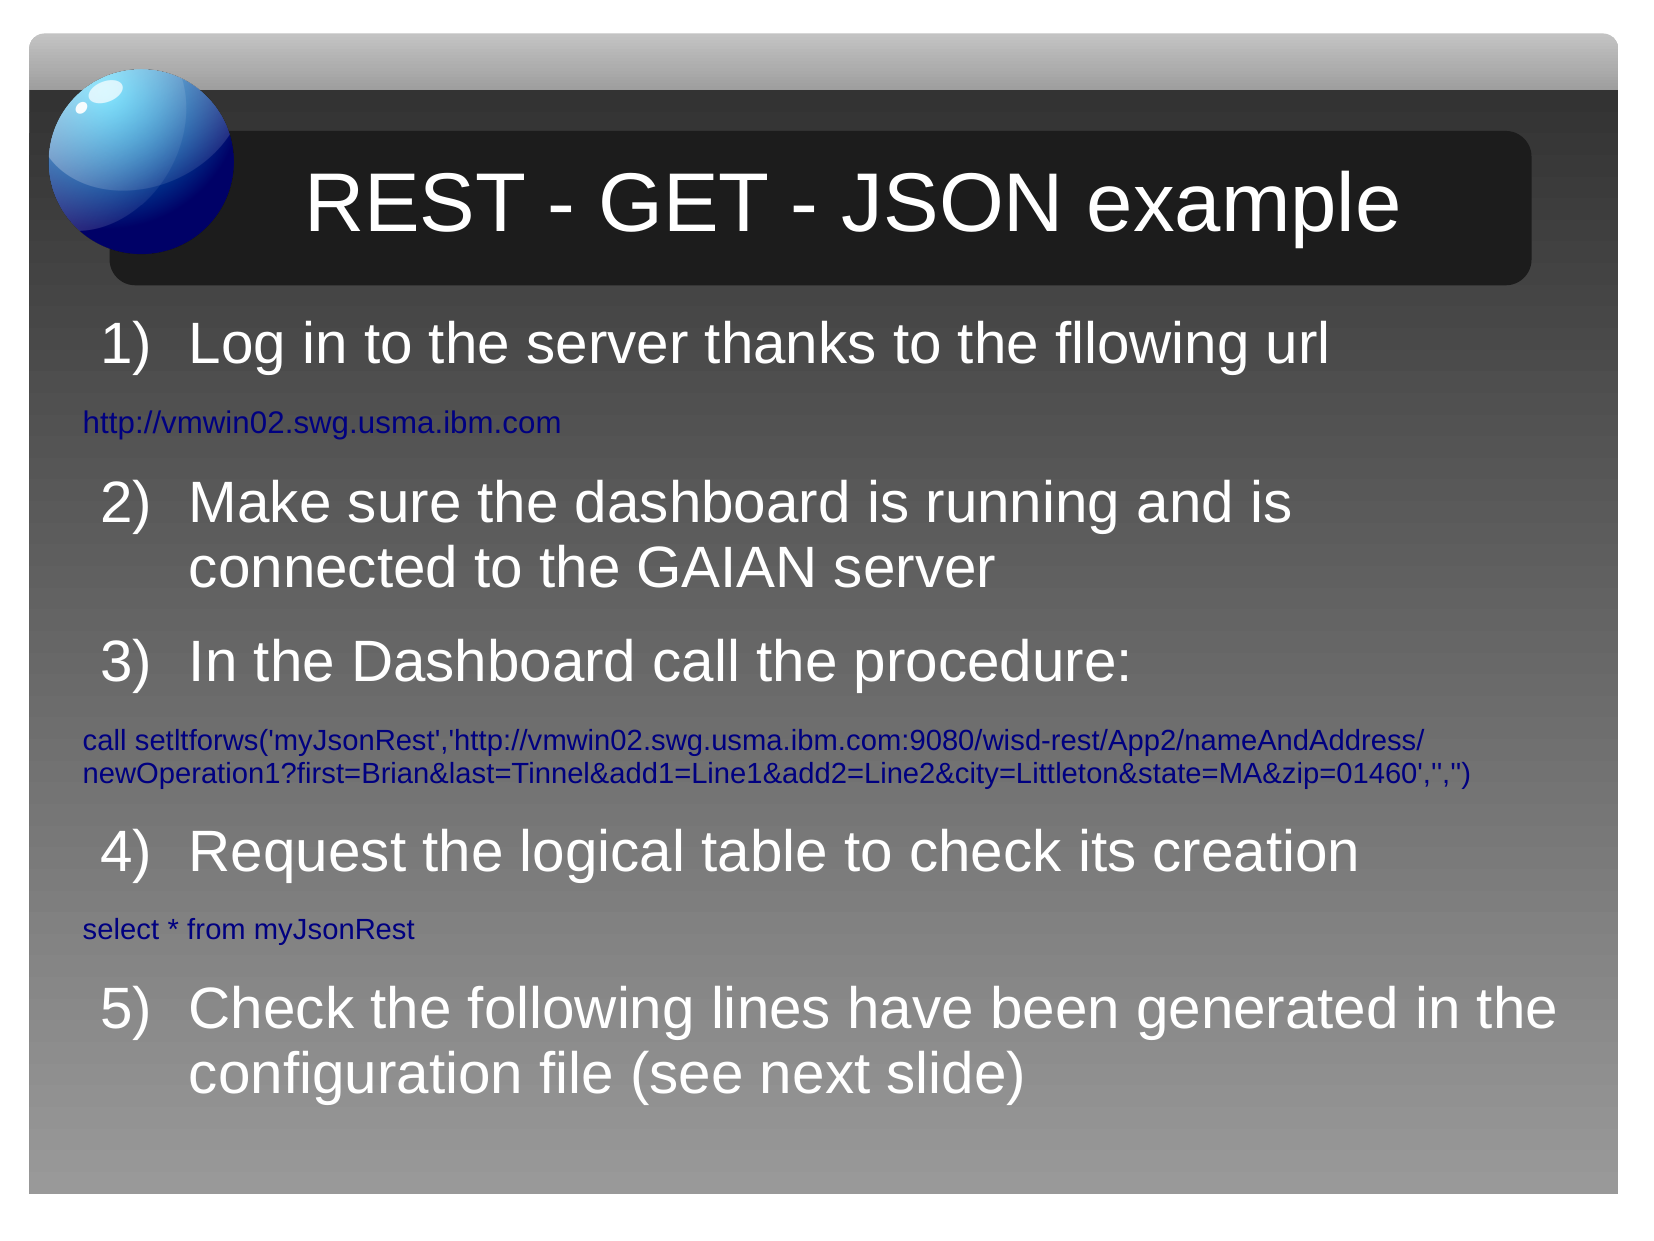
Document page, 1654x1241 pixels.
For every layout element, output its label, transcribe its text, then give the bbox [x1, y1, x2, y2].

picture [29, 57, 253, 266]
list Log in to the server thanks to the fllowing url http://vmwin02.swg.usma.ibm.com Make sure the dashboard is running and is connected to the GAIAN server In the Dashboard call the procedure: call setltforws('myJsonRest','http://vmwin02.swg.usma.ibm.com:9080/wisd-rest/App2/nameAndAddress/newOperation1?first=Brian&last=Tinnel&add1=Line1&add2=Line2&city=Littleton&state=MA&zip=01460','','') Request the logical table to check its creation select * from myJsonRest Check the following lines have been generated in the configuration file (see next slide) [82, 310, 1571, 1241]
title REST - GET - JSON example [82, 137, 1571, 267]
